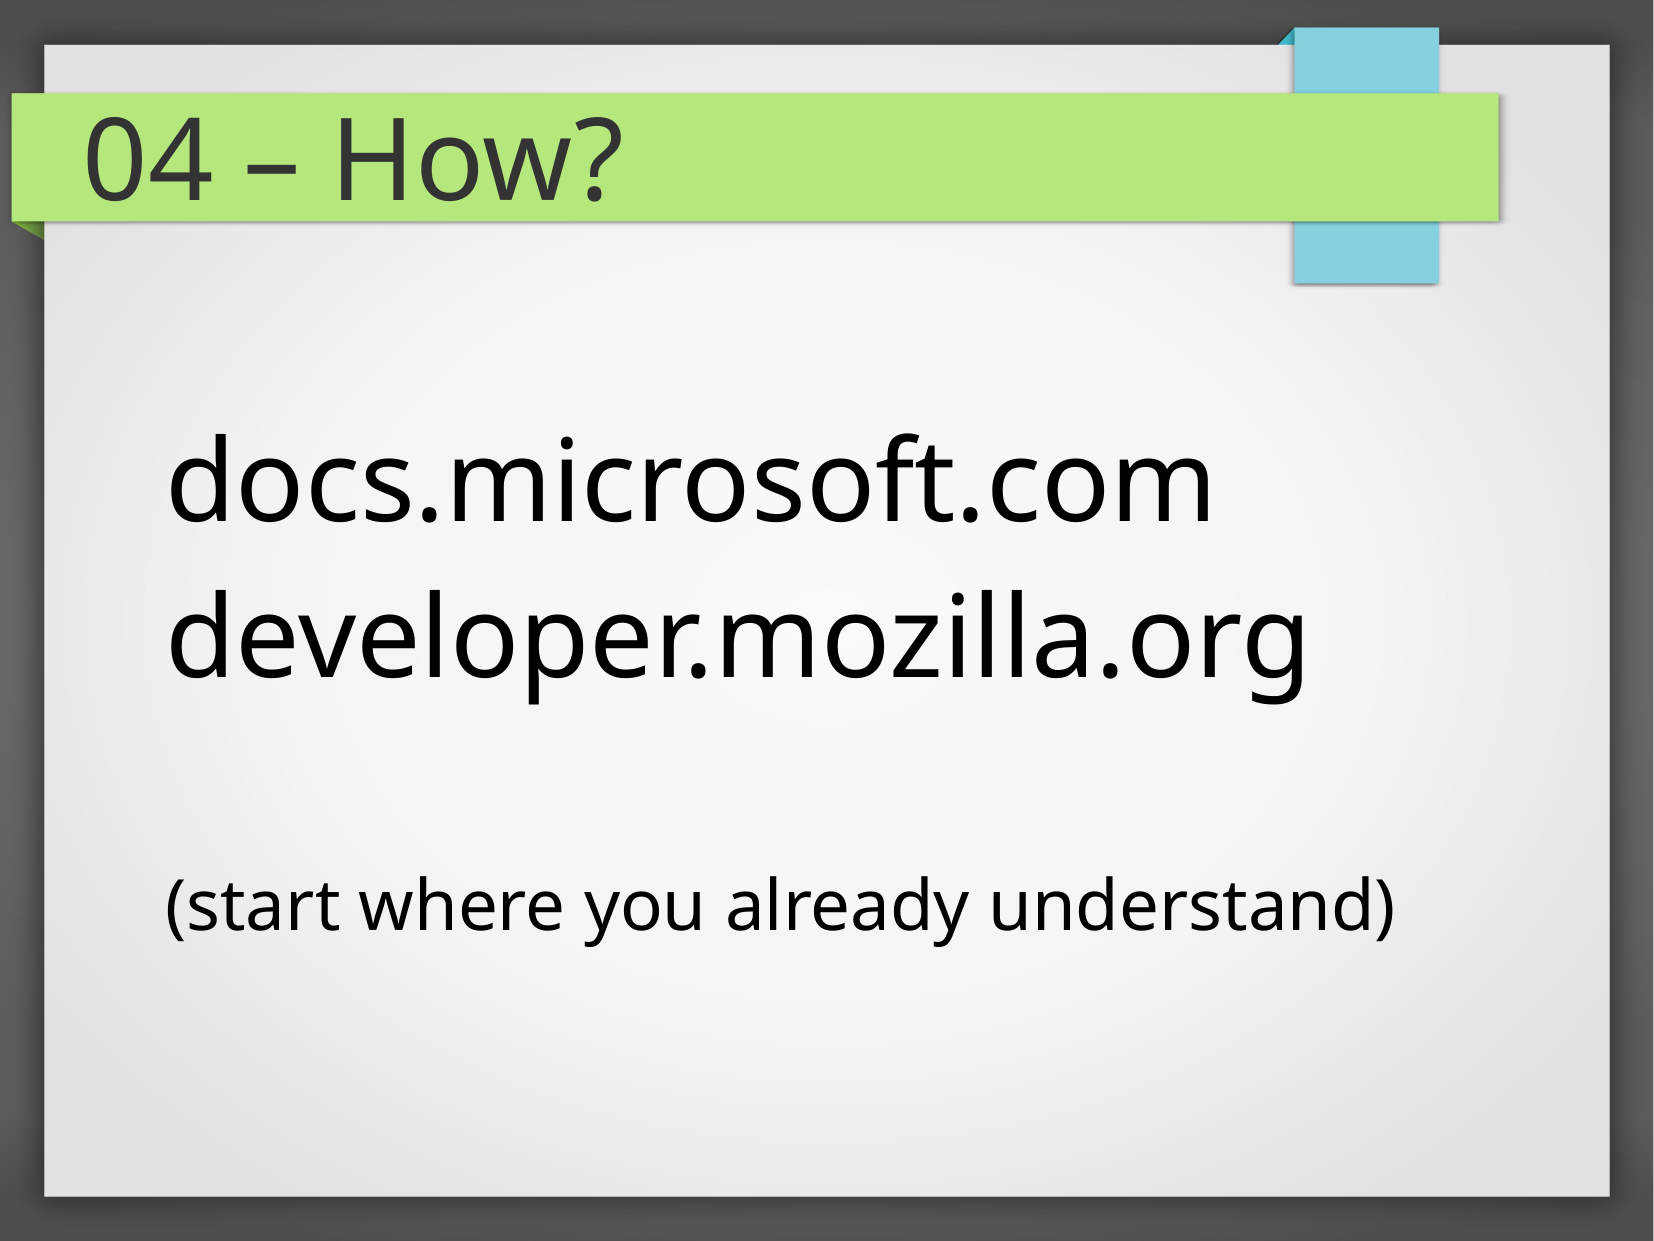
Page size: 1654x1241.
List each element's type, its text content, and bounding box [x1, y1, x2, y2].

title 04 – How? [82, 102, 1465, 209]
subtitle docs.microsoft.com developer.mozilla.org (start where you already understand) [165, 243, 1538, 1241]
picture [0, 0, 1654, 1241]
